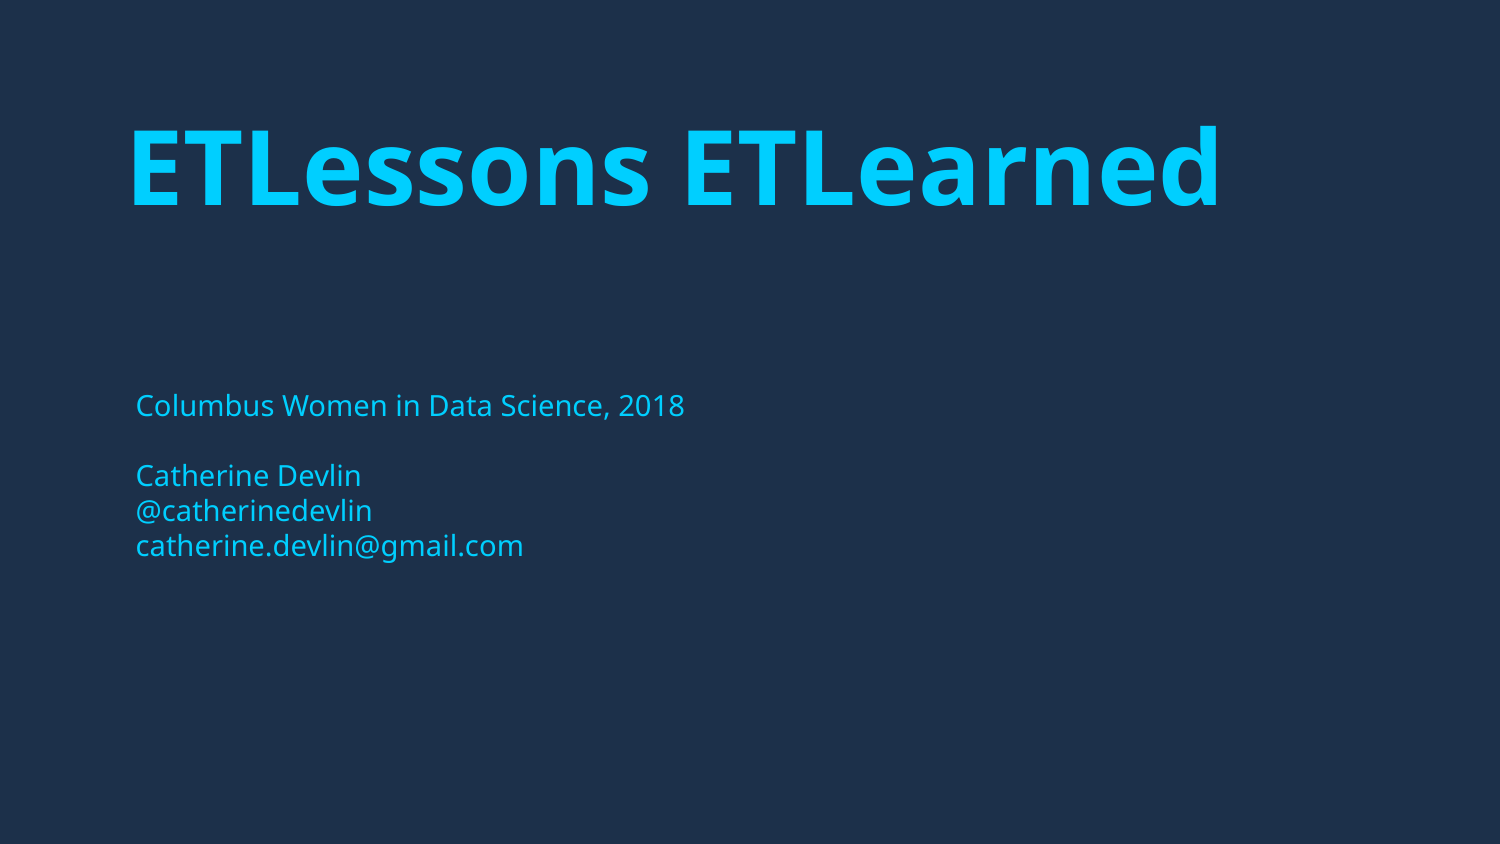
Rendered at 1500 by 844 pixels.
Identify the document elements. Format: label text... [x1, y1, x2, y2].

title ETLessons ETLearned [110, 86, 1322, 357]
subtitle Columbus Women in Data Science, 2018 Catherine Devlin @catherinedevlin catherine.devlin@gmail.com [120, 372, 841, 503]
